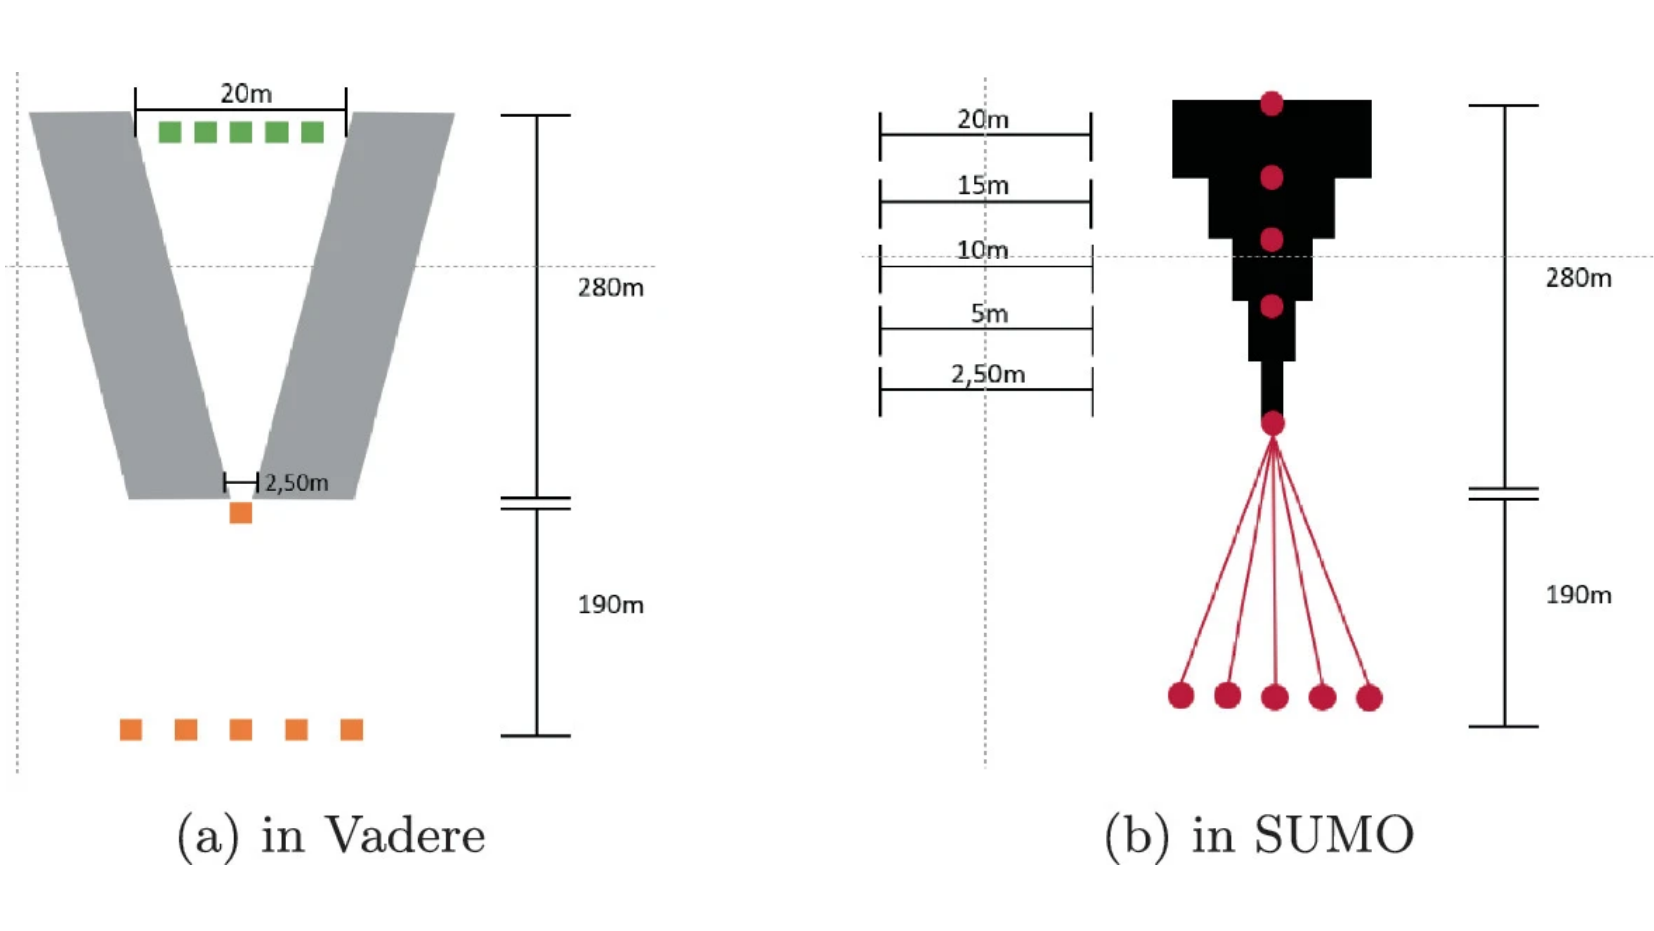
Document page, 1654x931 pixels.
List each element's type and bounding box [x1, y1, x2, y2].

picture [5, 72, 1654, 865]
